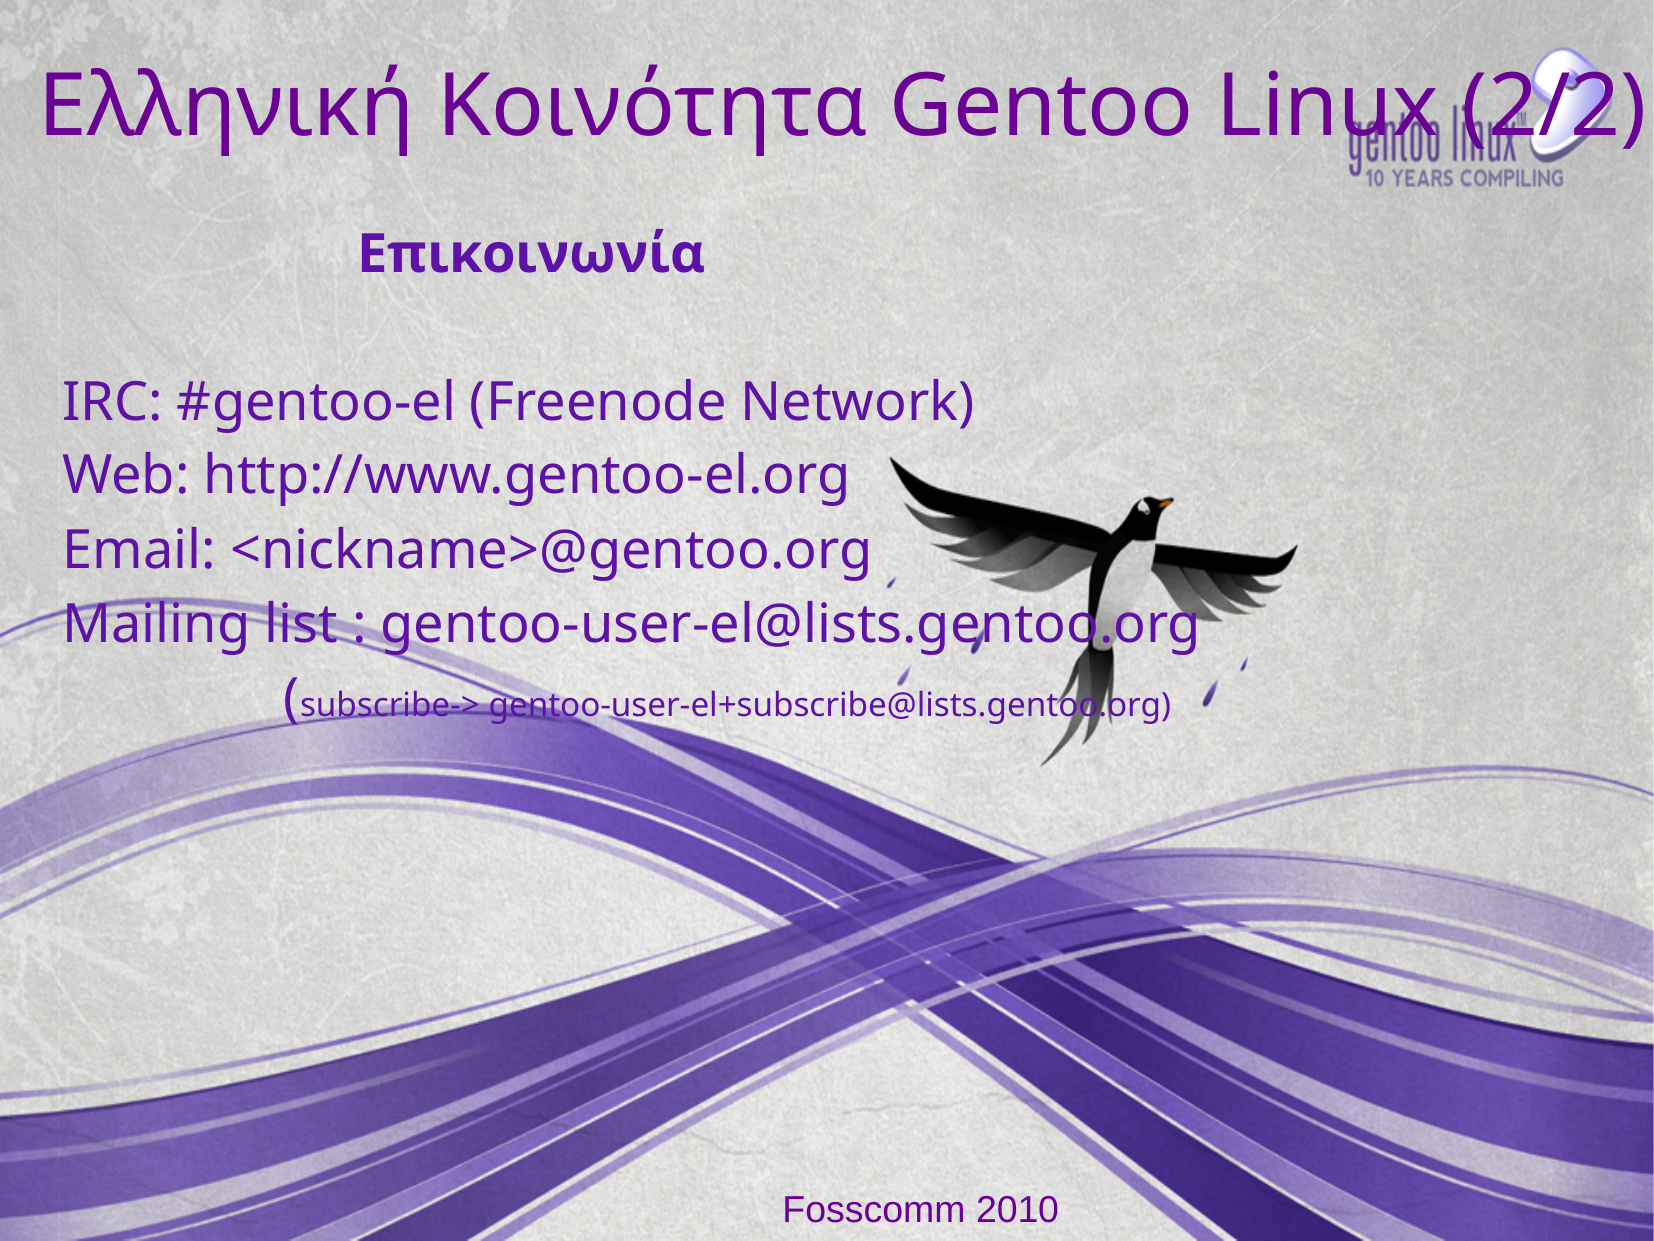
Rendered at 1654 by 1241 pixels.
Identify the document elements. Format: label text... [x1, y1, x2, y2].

text_box Fosscomm 2010 [767, 1181, 1075, 1238]
text_box Ελληνική Κοινότητα Gentoo Linux (2/2) [23, 34, 1610, 172]
text_box Επικοινωνία IRC: #gentoo-el (Freenode Network) Web: http://www.gentoo-el.org Email: <nickname>@gentoo.org Mailing list : gentoo-user-el@lists.gentoo.org (subscribe-> gentoo-user-el+subscribe@lists.gentoo.org) [47, 206, 1212, 826]
picture [0, 0, 1654, 1241]
